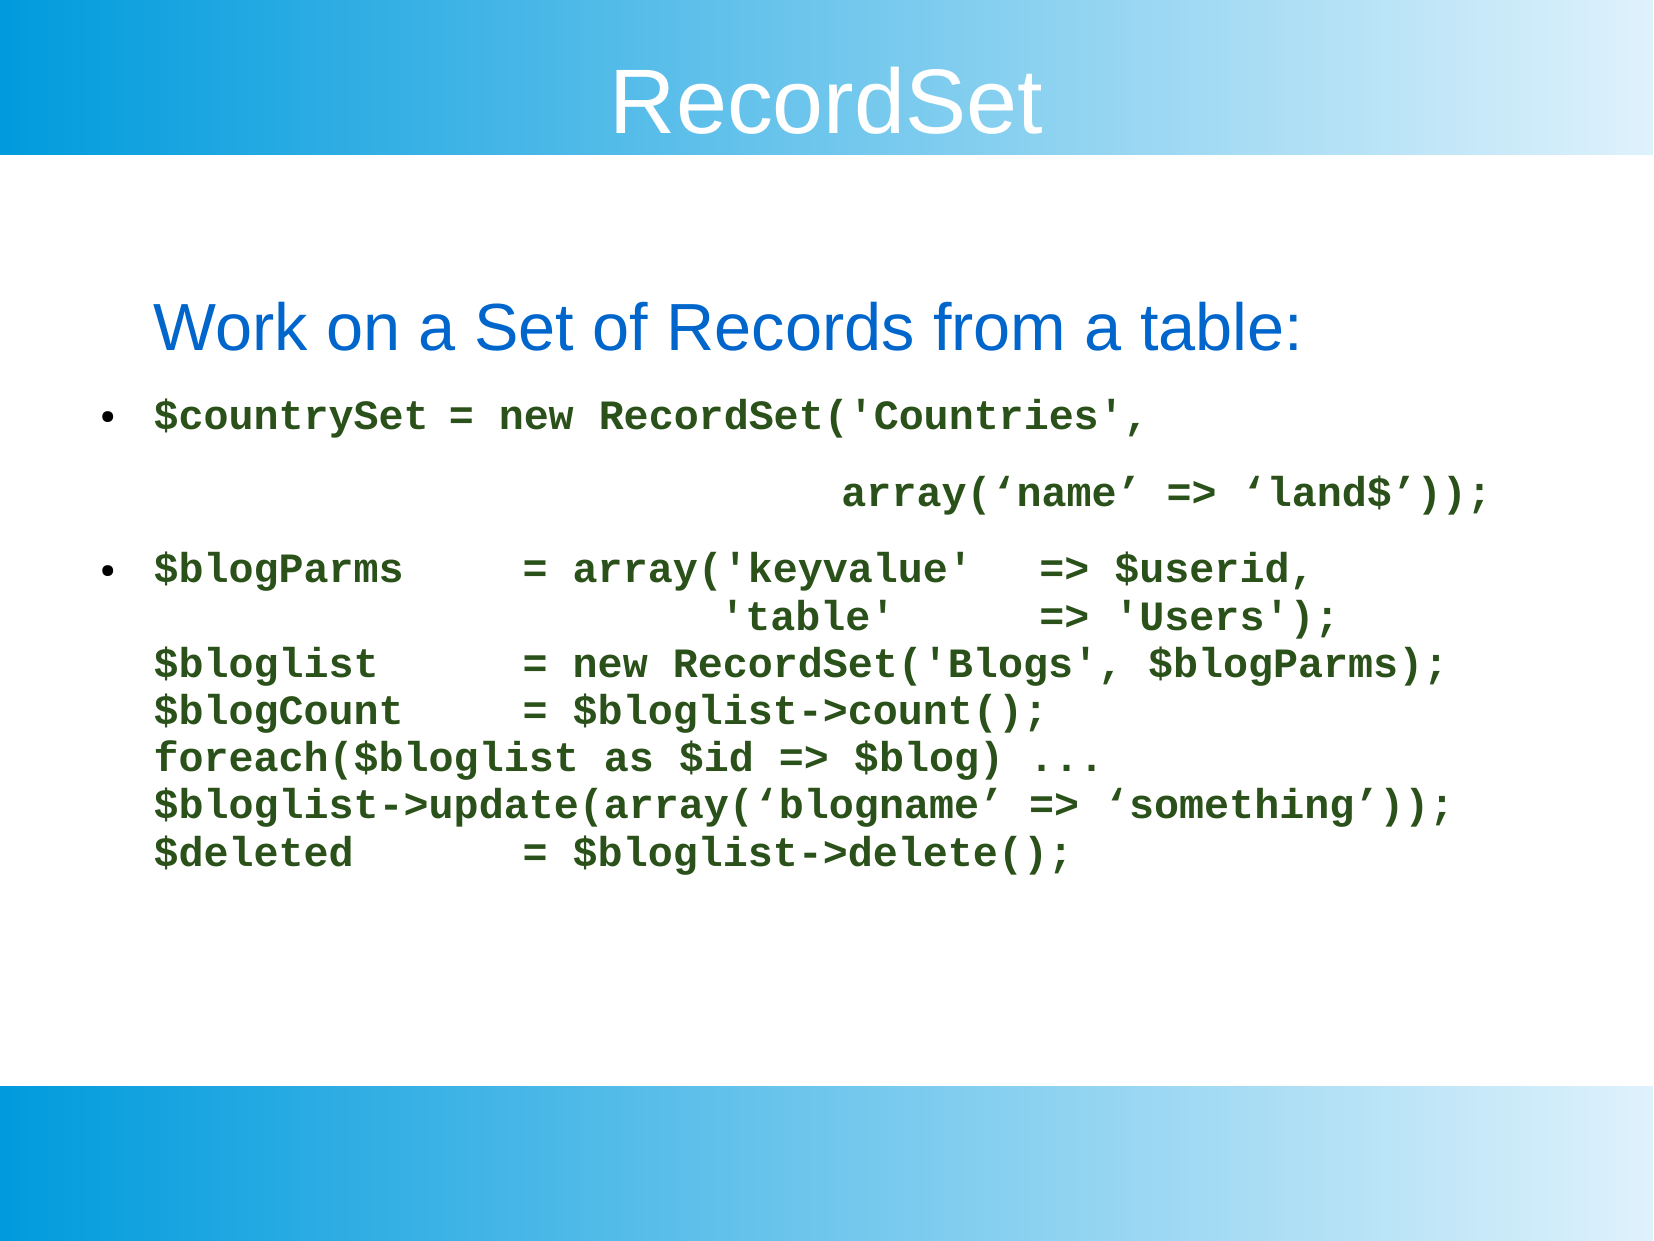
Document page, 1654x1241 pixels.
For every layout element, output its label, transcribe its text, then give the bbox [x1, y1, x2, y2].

list Work on a Set of Records from a table: $countrySet = new RecordSet('Countries', array(‘name’ => ‘land$’)); $blogParms = array('keyvalue' => $userid, 'table' => 'Users'); $bloglist = new RecordSet('Blogs', $blogParms); $blogCount = $bloglist->count(); foreach($bloglist as $id => $blog) ... $bloglist->update(array(‘blogname’ => ‘something’)); $deleted = $bloglist->delete(); [82, 290, 1571, 1010]
title RecordSet [82, 49, 1571, 155]
